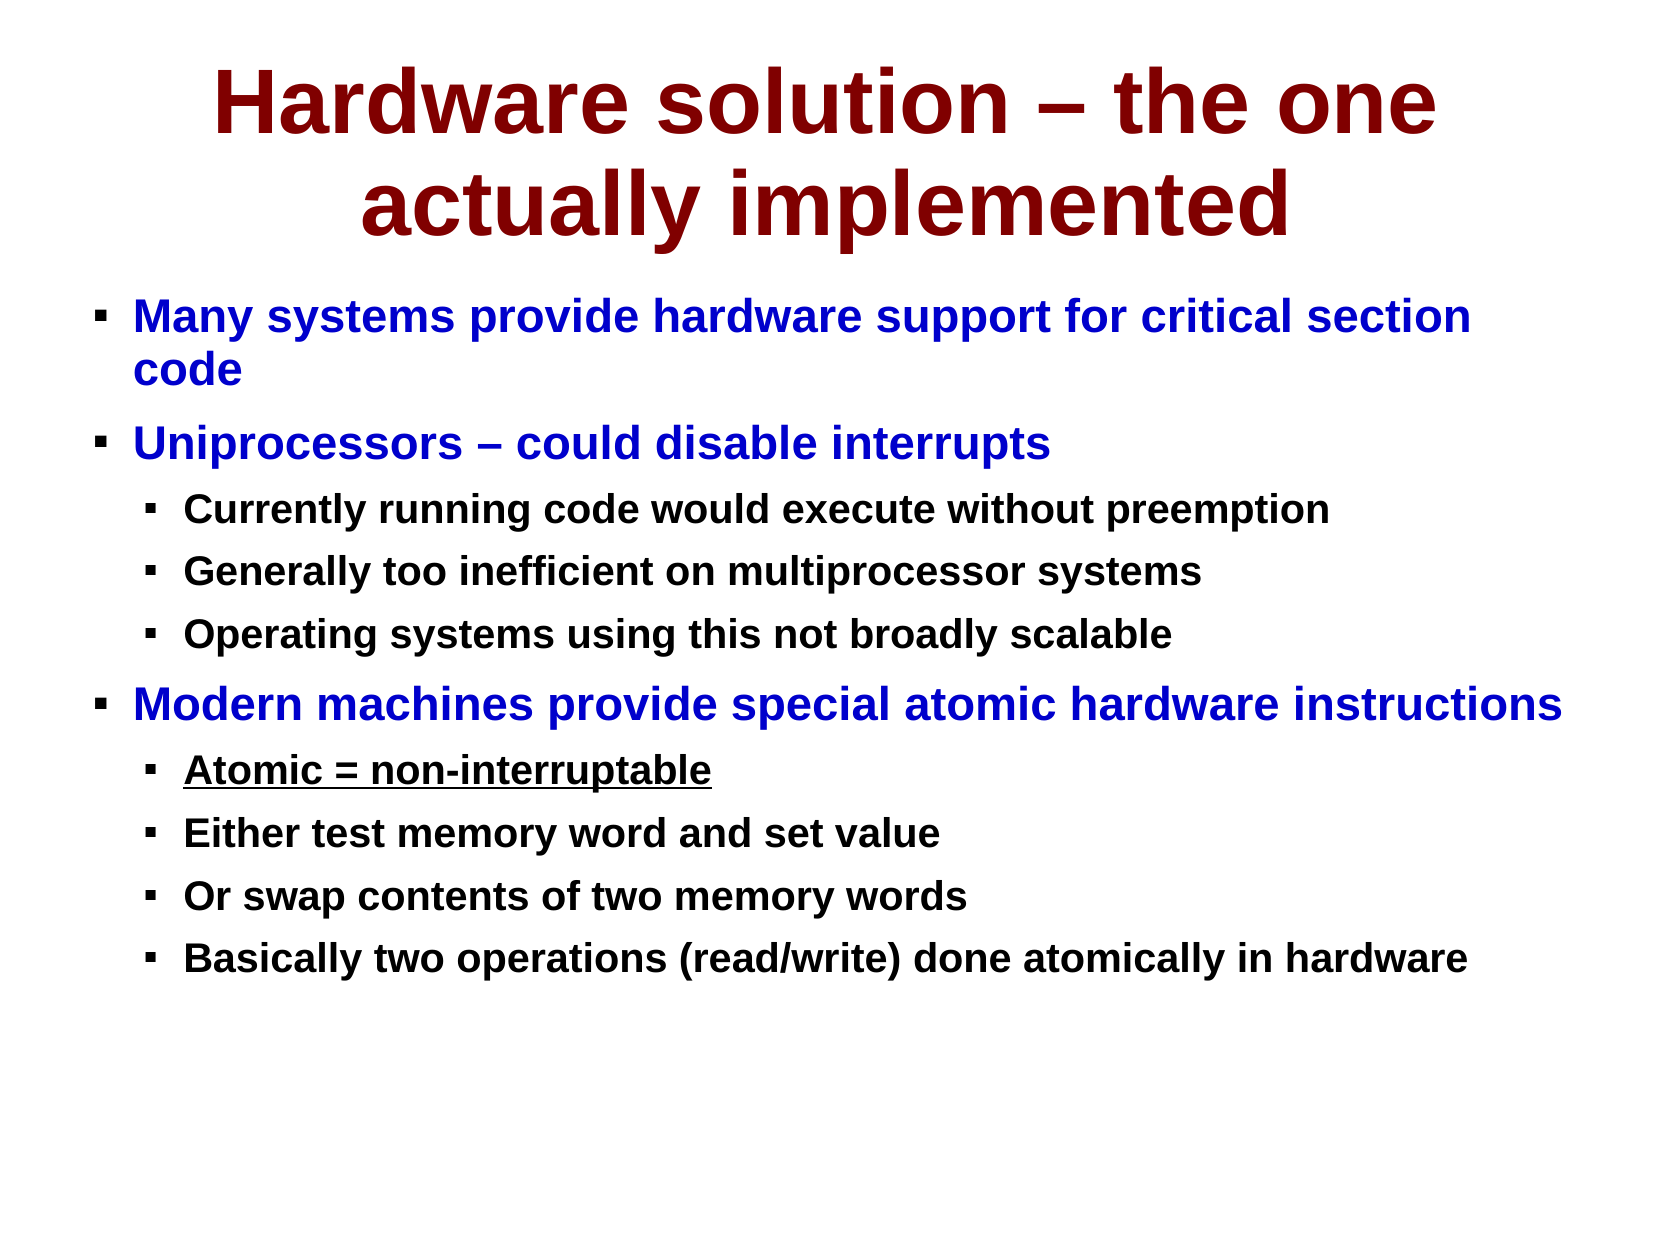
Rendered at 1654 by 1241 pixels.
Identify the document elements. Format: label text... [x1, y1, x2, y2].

title Hardware solution – the one actually implemented [82, 49, 1571, 257]
list Many systems provide hardware support for critical section code Uniprocessors – could disable interrupts Currently running code would execute without preemption Generally too inefficient on multiprocessor systems Operating systems using this not broadly scalable Modern machines provide special atomic hardware instructions Atomic = non-interruptable Either test memory word and set value Or swap contents of two memory words Basically two operations (read/write) done atomically in hardware [82, 290, 1571, 1010]
